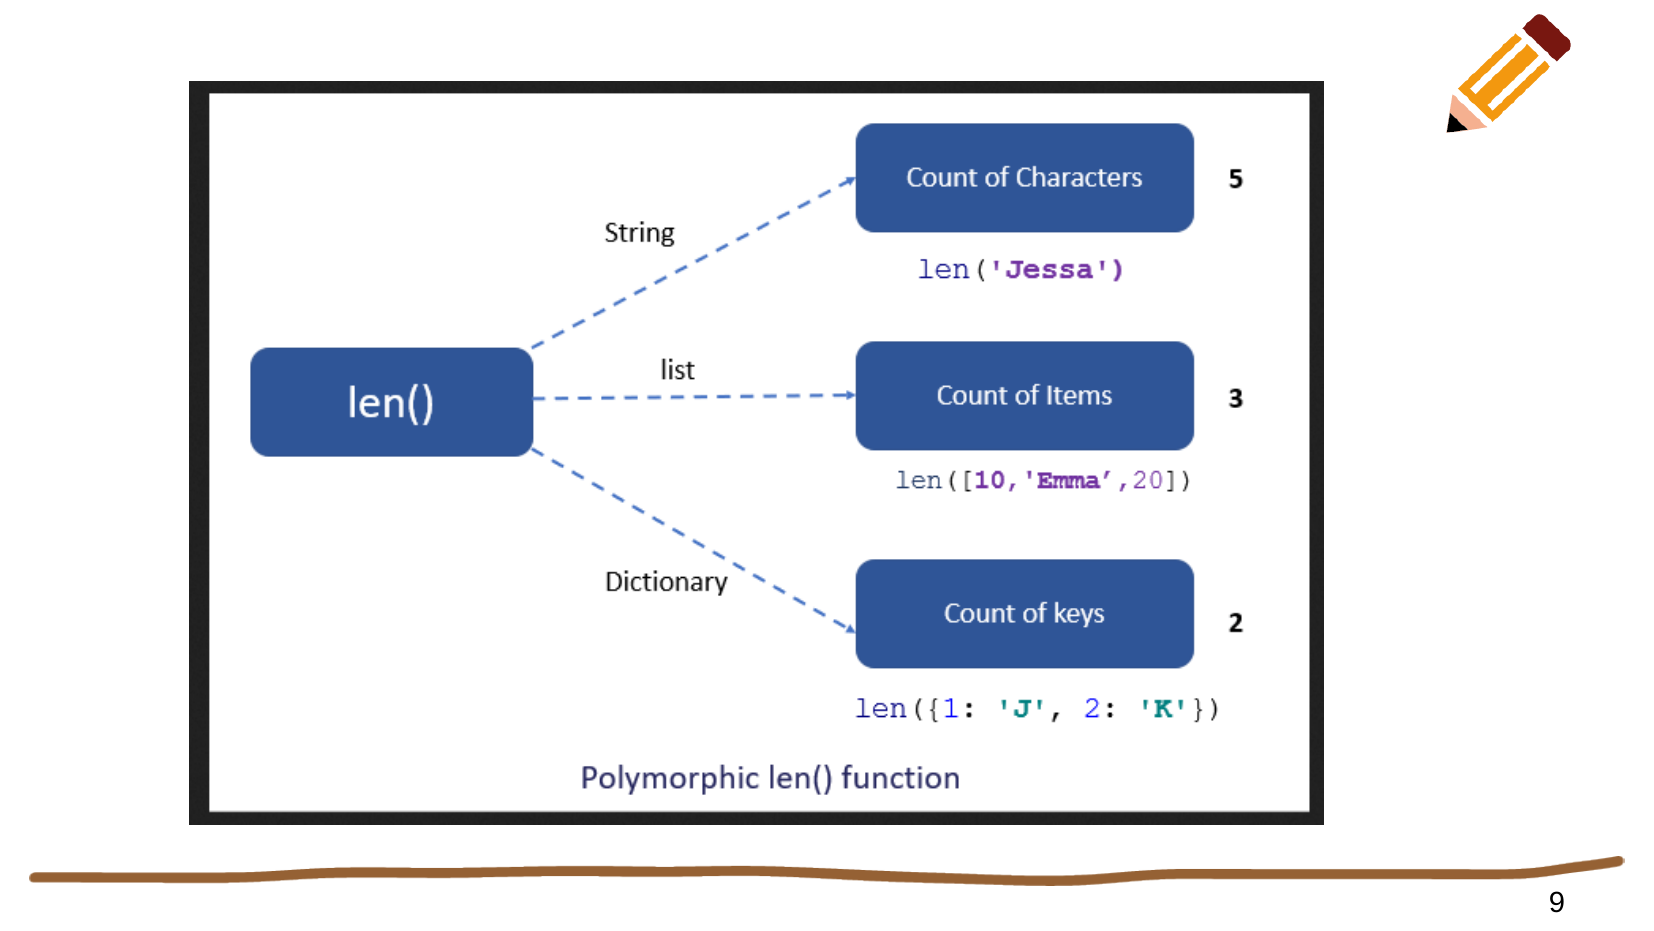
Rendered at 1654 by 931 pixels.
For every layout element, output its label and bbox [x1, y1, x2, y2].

picture [1446, 14, 1571, 133]
picture [189, 81, 1324, 826]
picture [29, 856, 1625, 886]
